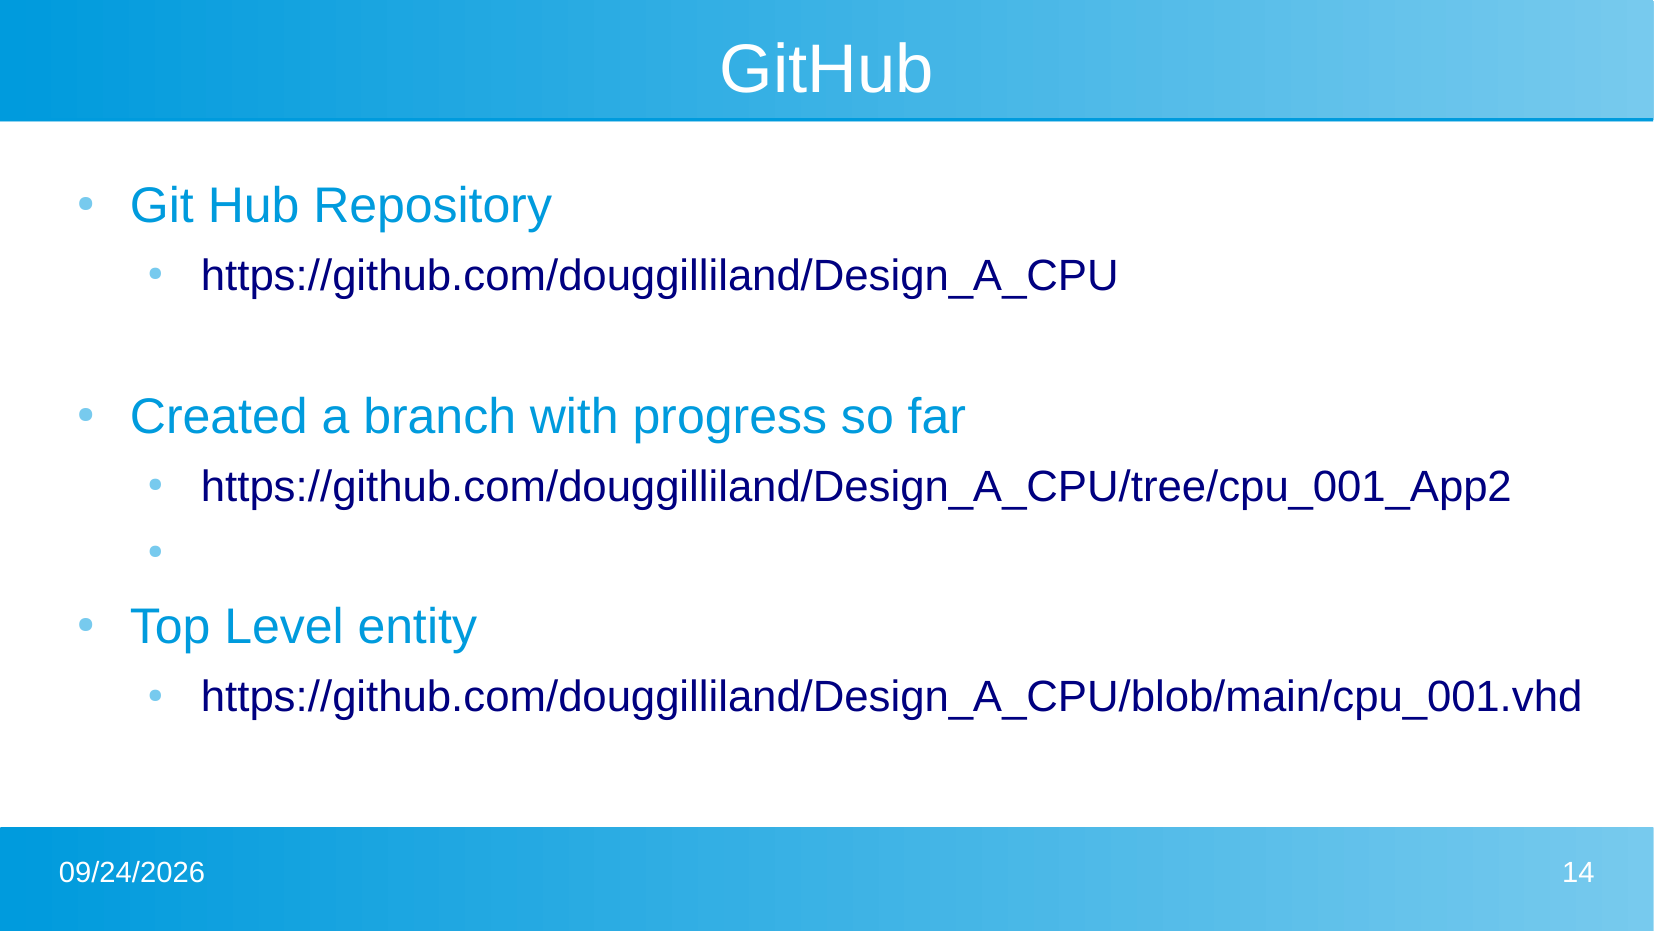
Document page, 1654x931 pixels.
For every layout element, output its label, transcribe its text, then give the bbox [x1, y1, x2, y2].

title GitHub [59, 29, 1595, 108]
list Git Hub Repository https://github.com/douggilliland/Design_A_CPU Created a branch with progress so far https://github.com/douggilliland/Design_A_CPU/tree/cpu_001_App2 Top Level entity https://github.com/douggilliland/Design_A_CPU/blob/main/cpu_001.vhd [59, 177, 1595, 768]
